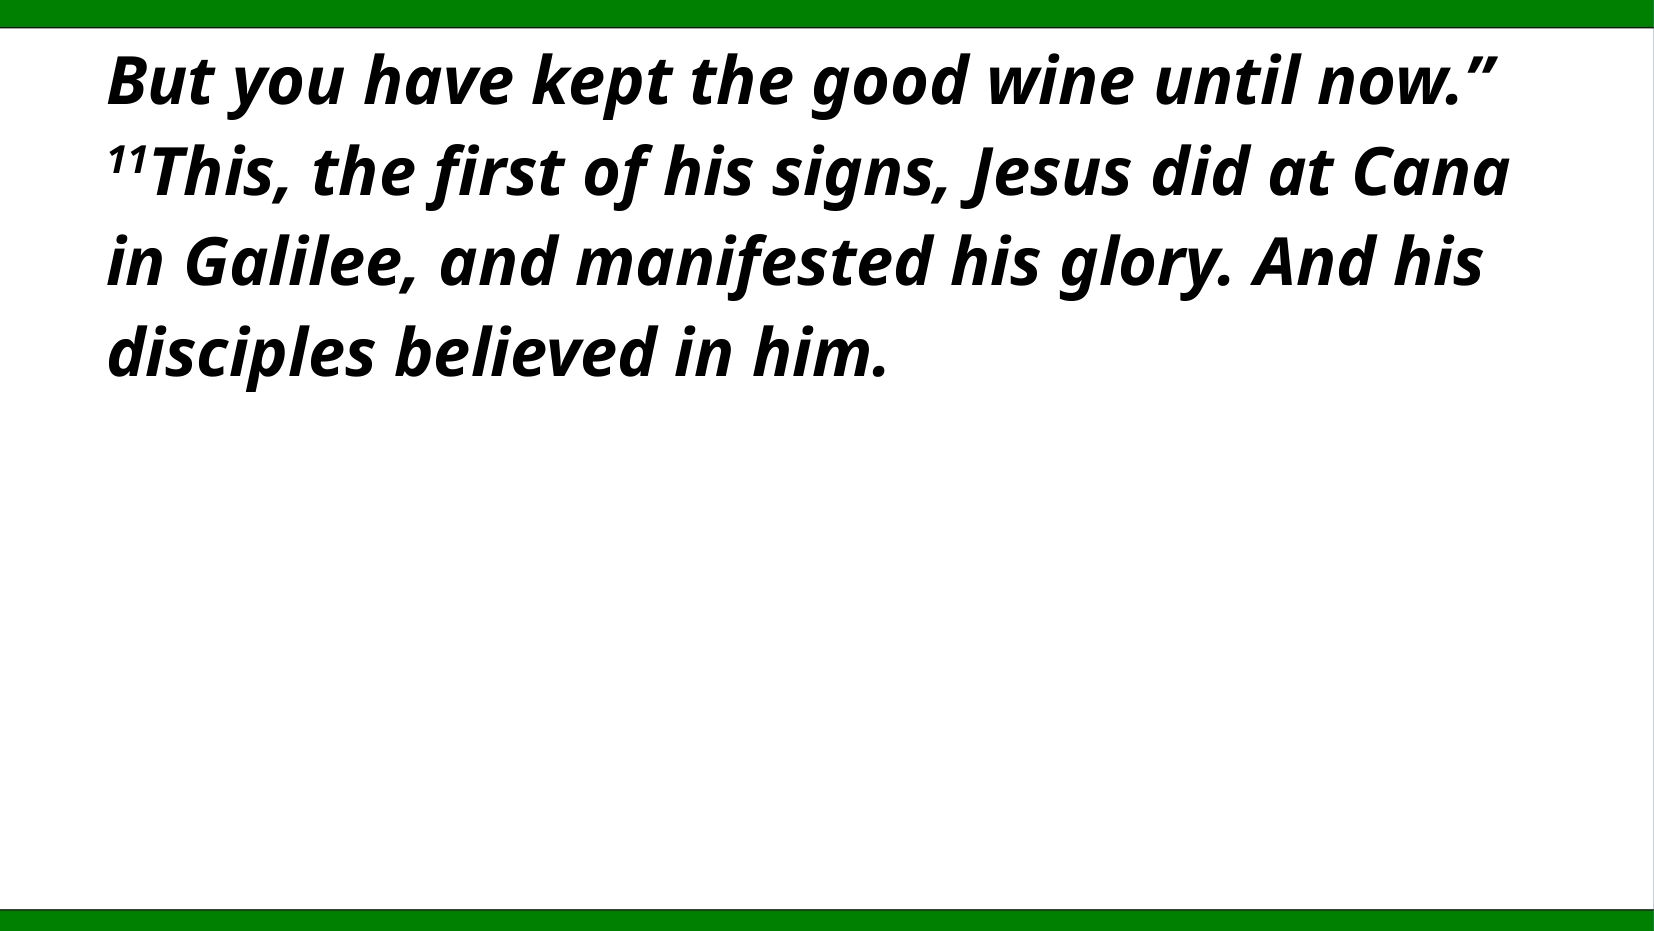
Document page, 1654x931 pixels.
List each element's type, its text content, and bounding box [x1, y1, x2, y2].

picture [0, 0, 1654, 931]
text_box But you have kept the good wine until now.” 11This, the first of his signs, Jesus did at Cana in Galilee, and manifested his glory. And his disciples believed in him. [91, 25, 1577, 396]
